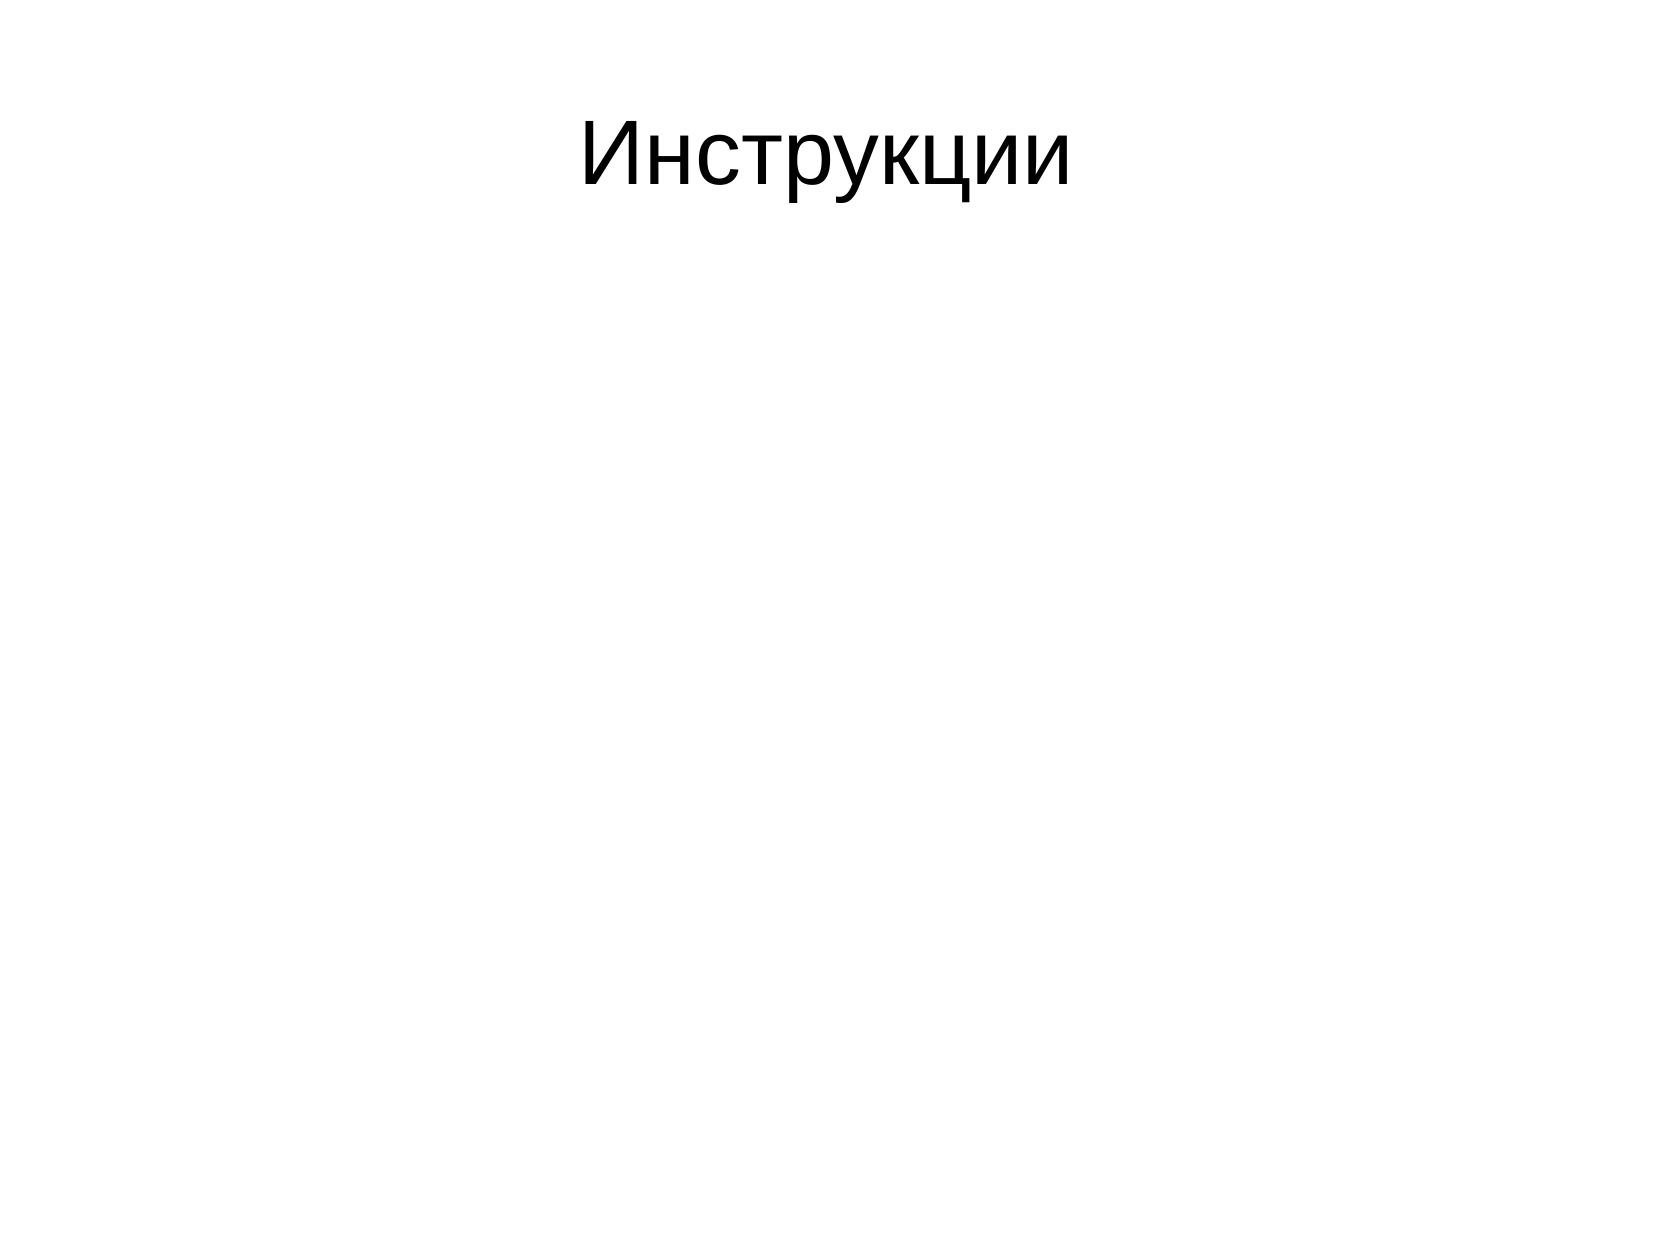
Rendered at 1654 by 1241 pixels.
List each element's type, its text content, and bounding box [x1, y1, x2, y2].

title Инструкции [82, 49, 1571, 257]
